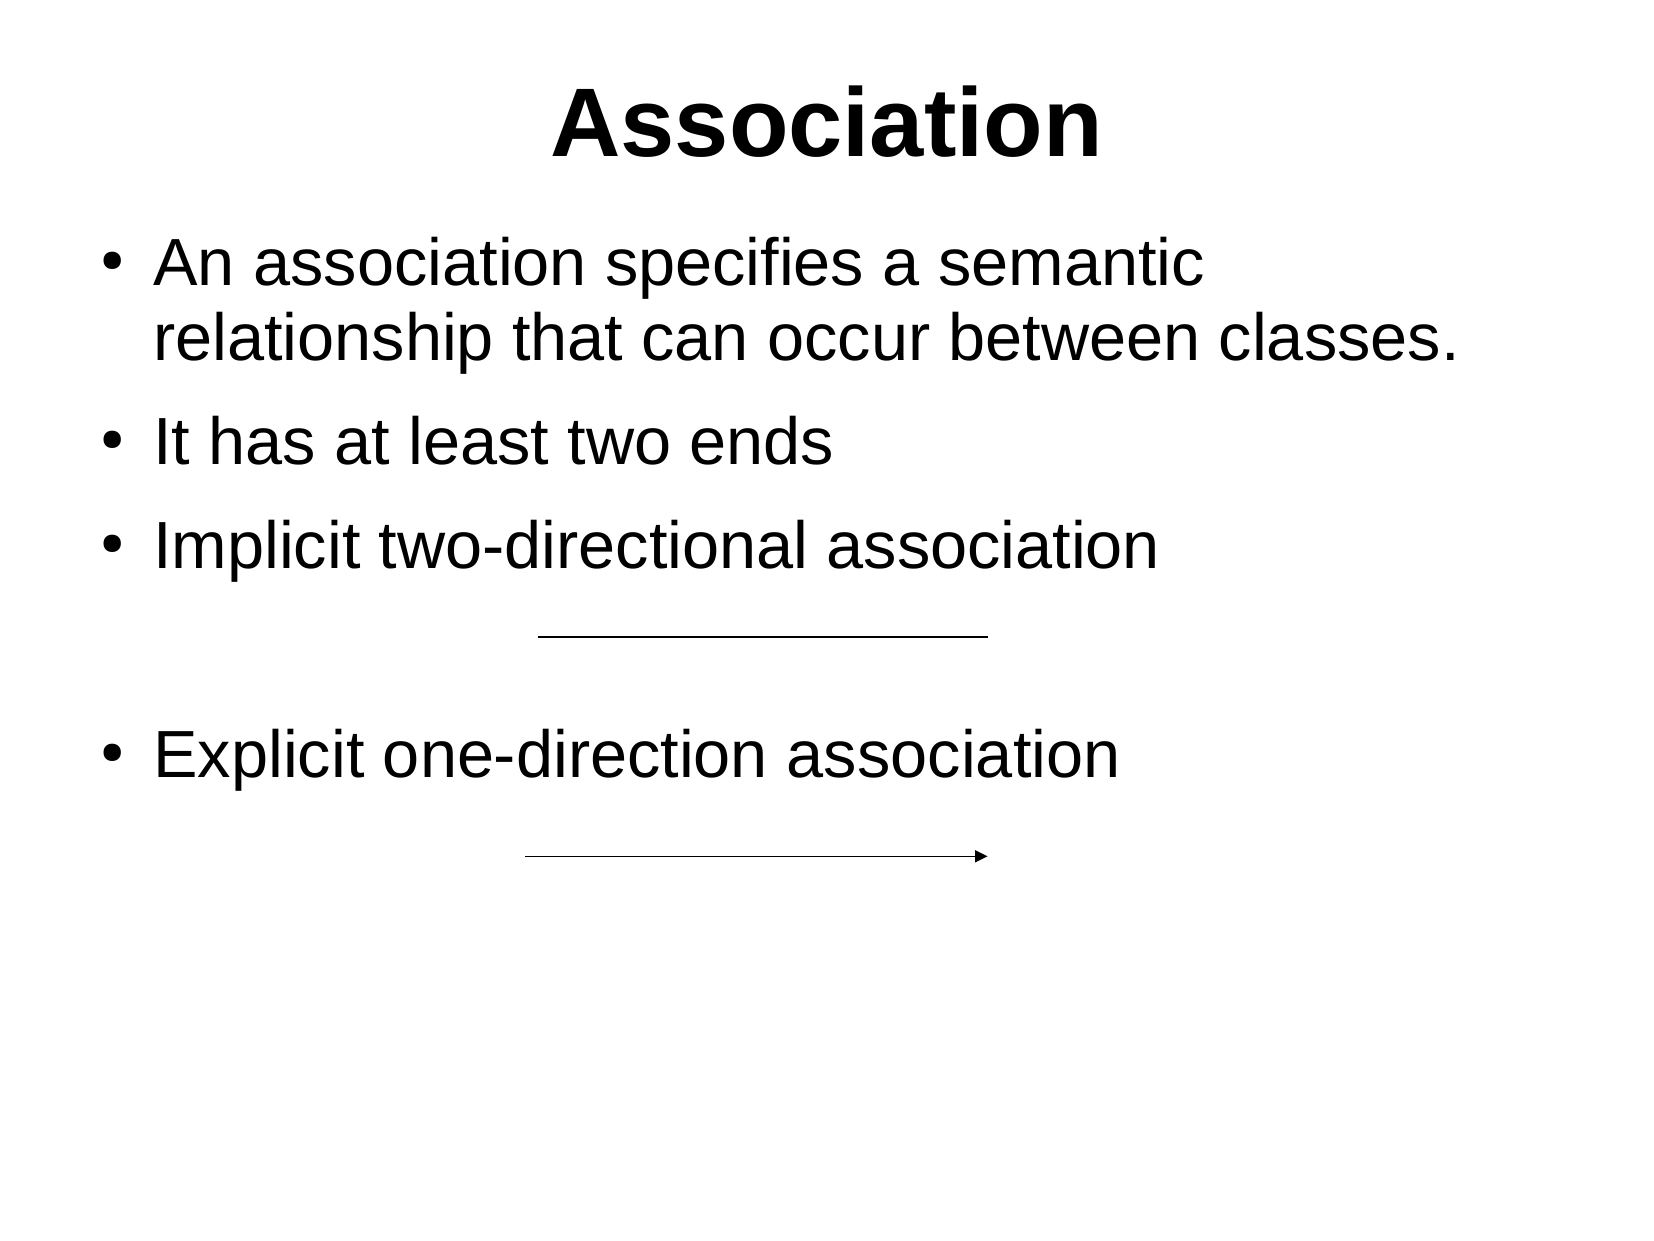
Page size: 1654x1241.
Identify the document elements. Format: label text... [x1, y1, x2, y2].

list An association specifies a semantic relationship that can occur between classes. It has at least two ends Implicit two-directional association Explicit one-direction association [82, 225, 1538, 1186]
title Association [82, 49, 1571, 196]
